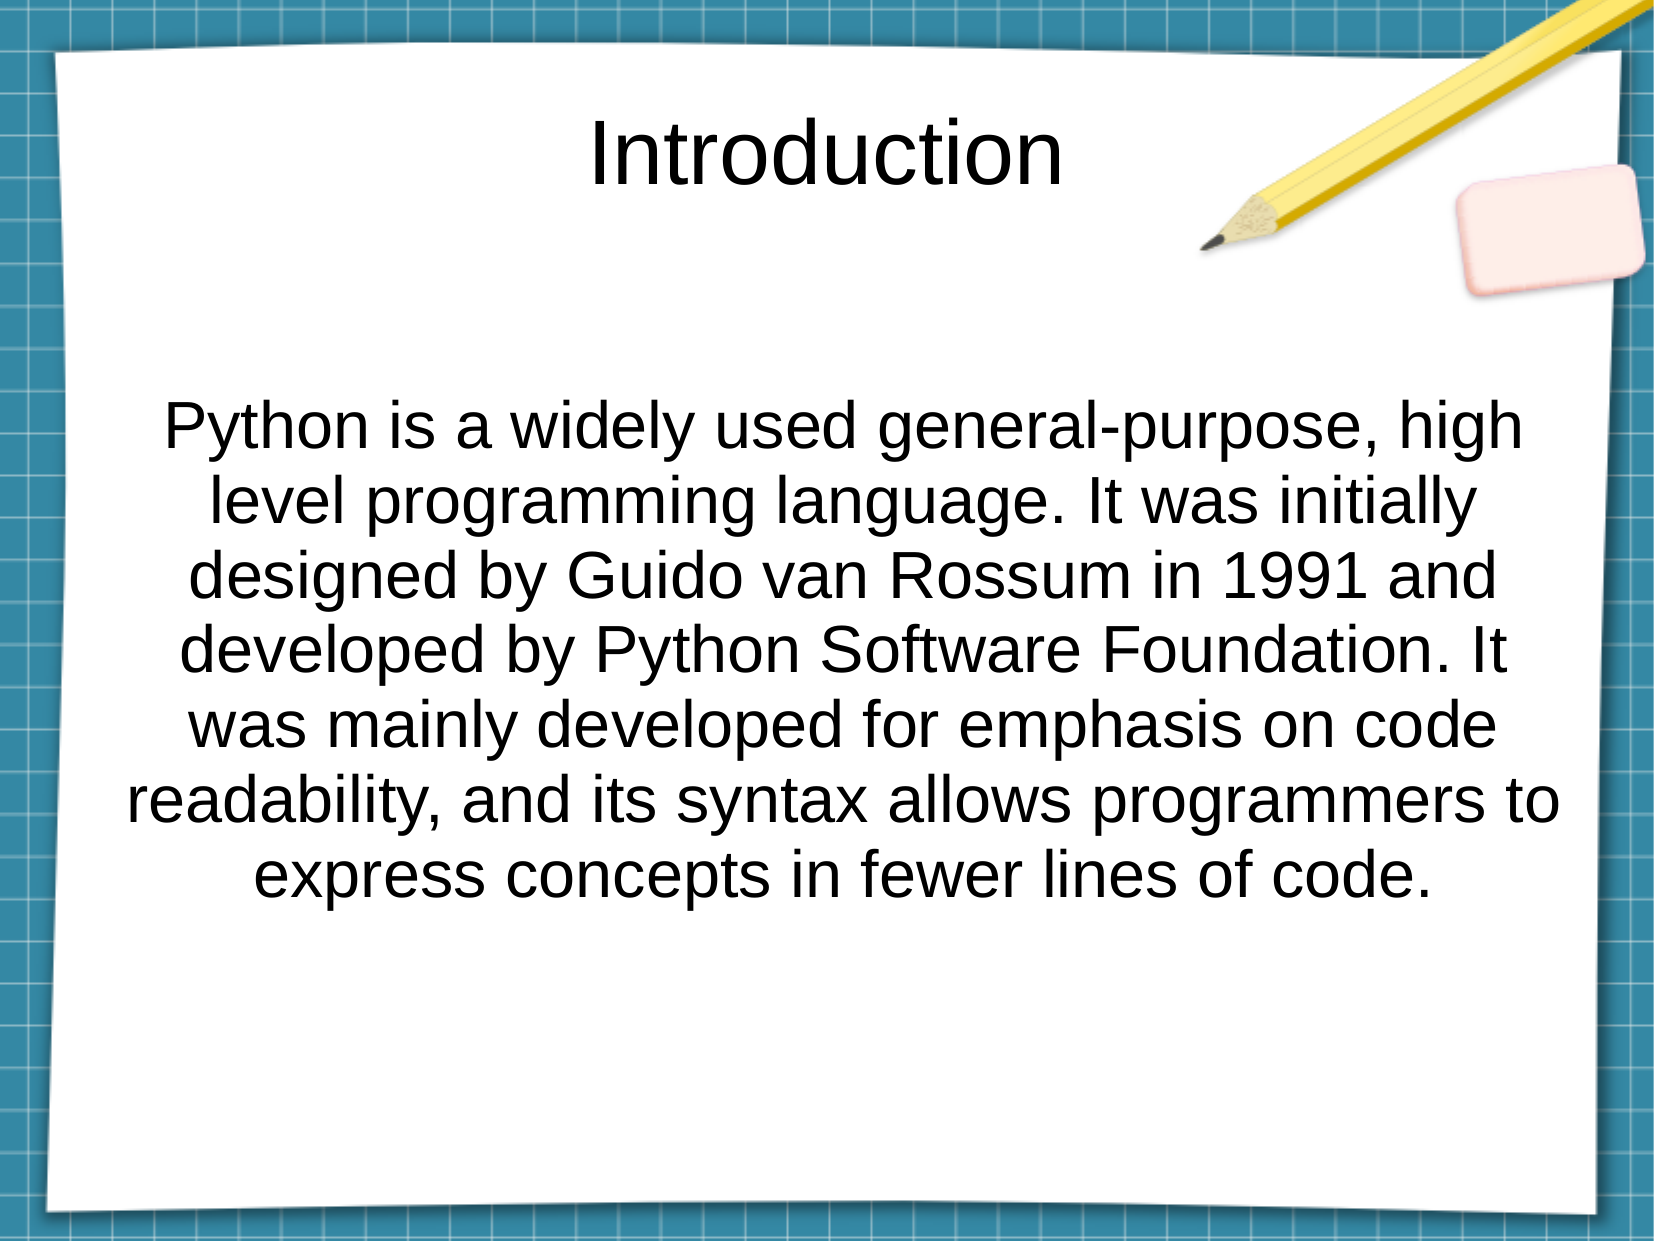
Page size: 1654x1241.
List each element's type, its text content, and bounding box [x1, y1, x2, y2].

picture [0, 0, 1654, 1241]
title Introduction [82, 49, 1571, 257]
subtitle Python is a widely used general-purpose, high level programming language. It was initially designed by Guido van Rossum in 1991 and developed by Python Software Foundation. It was mainly developed for emphasis on code readability, and its syntax allows programmers to express concepts in fewer lines of code. [82, 290, 1571, 1010]
